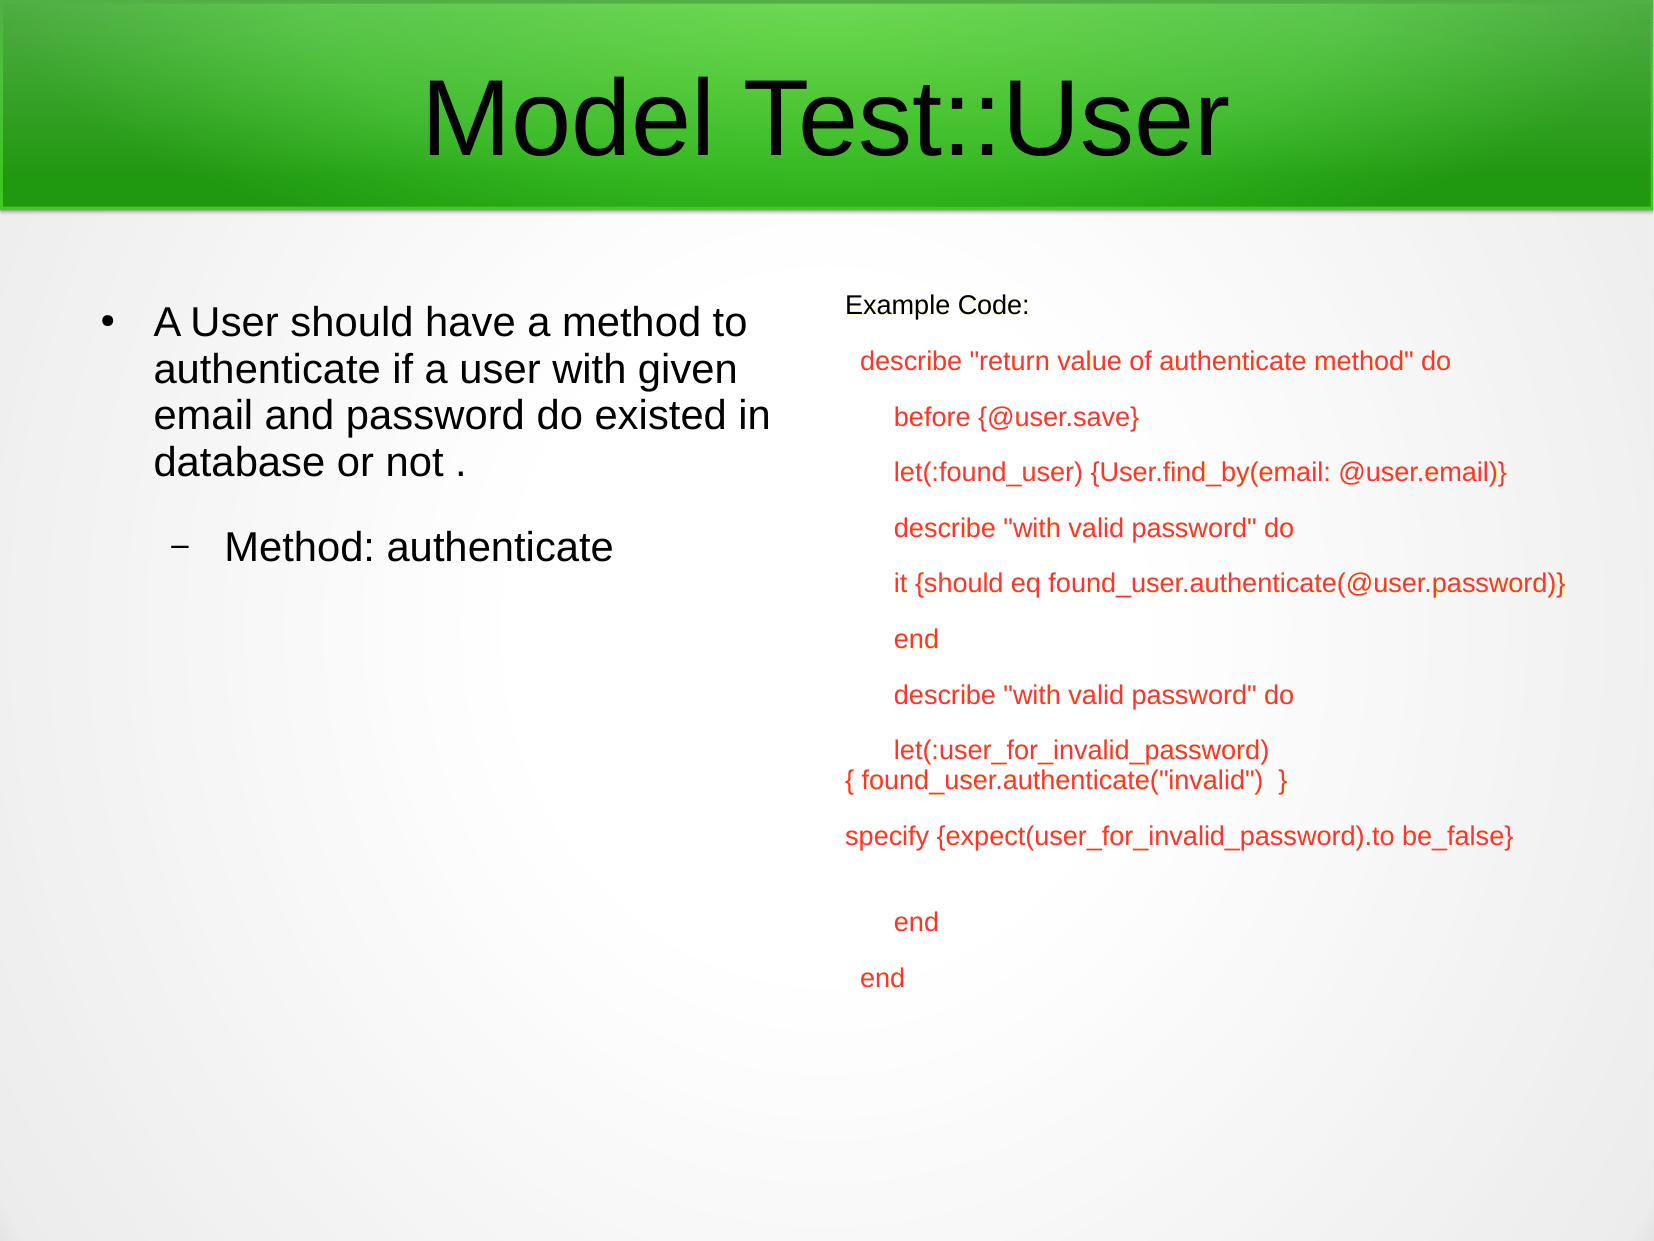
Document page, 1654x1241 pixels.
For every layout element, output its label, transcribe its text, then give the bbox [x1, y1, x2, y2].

list Example Code: describe "return value of authenticate method" do before {@user.save} let(:found_user) {User.find_by(email: @user.email)} describe "with valid password" do it {should eq found_user.authenticate(@user.password)} end describe "with valid password" do let(:user_for_invalid_password) { found_user.authenticate("invalid") } specify {expect(user_for_invalid_password).to be_false} end end [845, 290, 1572, 1010]
list A User should have a method to authenticate if a user with given email and password do existed in database or not . Method: authenticate [82, 299, 809, 1019]
title Model Test::User [82, 47, 1571, 189]
